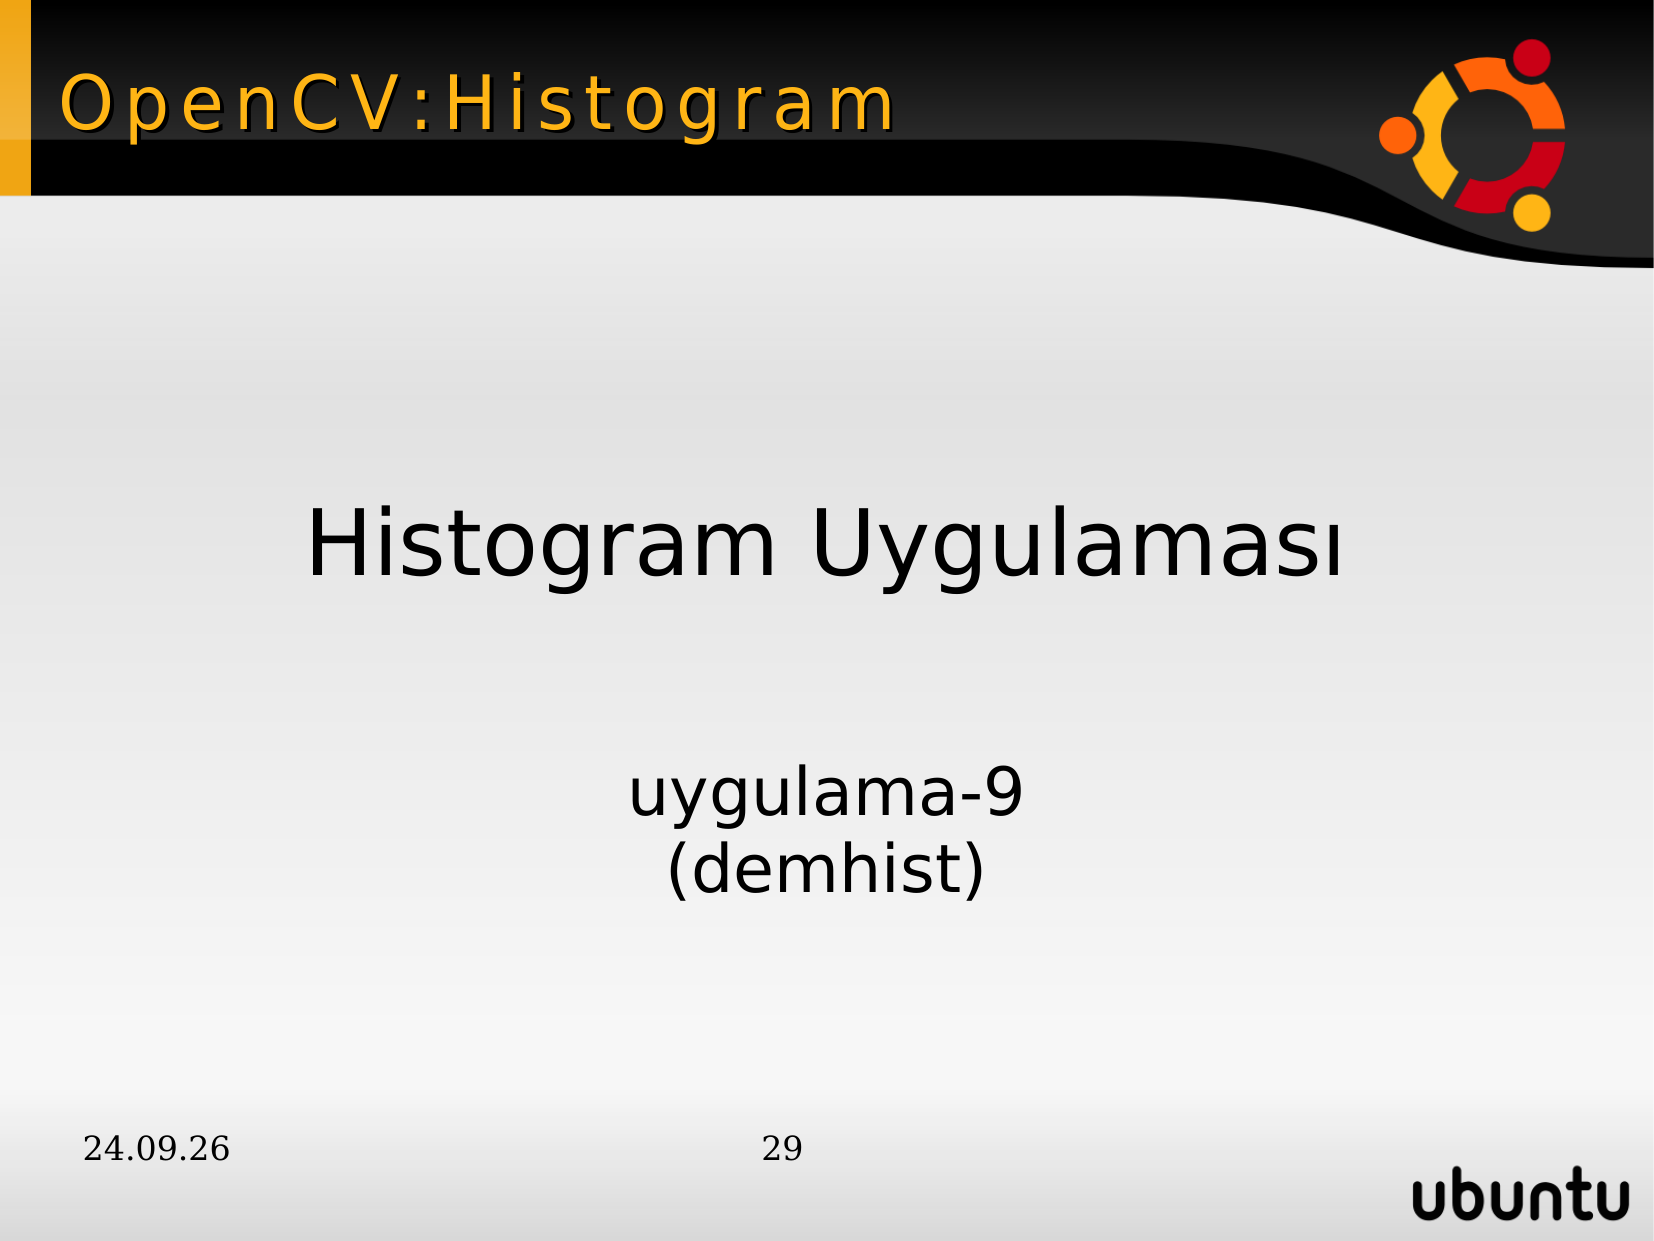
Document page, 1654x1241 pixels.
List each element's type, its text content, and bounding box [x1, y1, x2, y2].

title OpenCV:Histogram [59, 36, 1270, 171]
picture [0, 0, 1654, 1241]
subtitle Histogram Uygulaması uygulama-9 (demhist) [82, 297, 1571, 1102]
